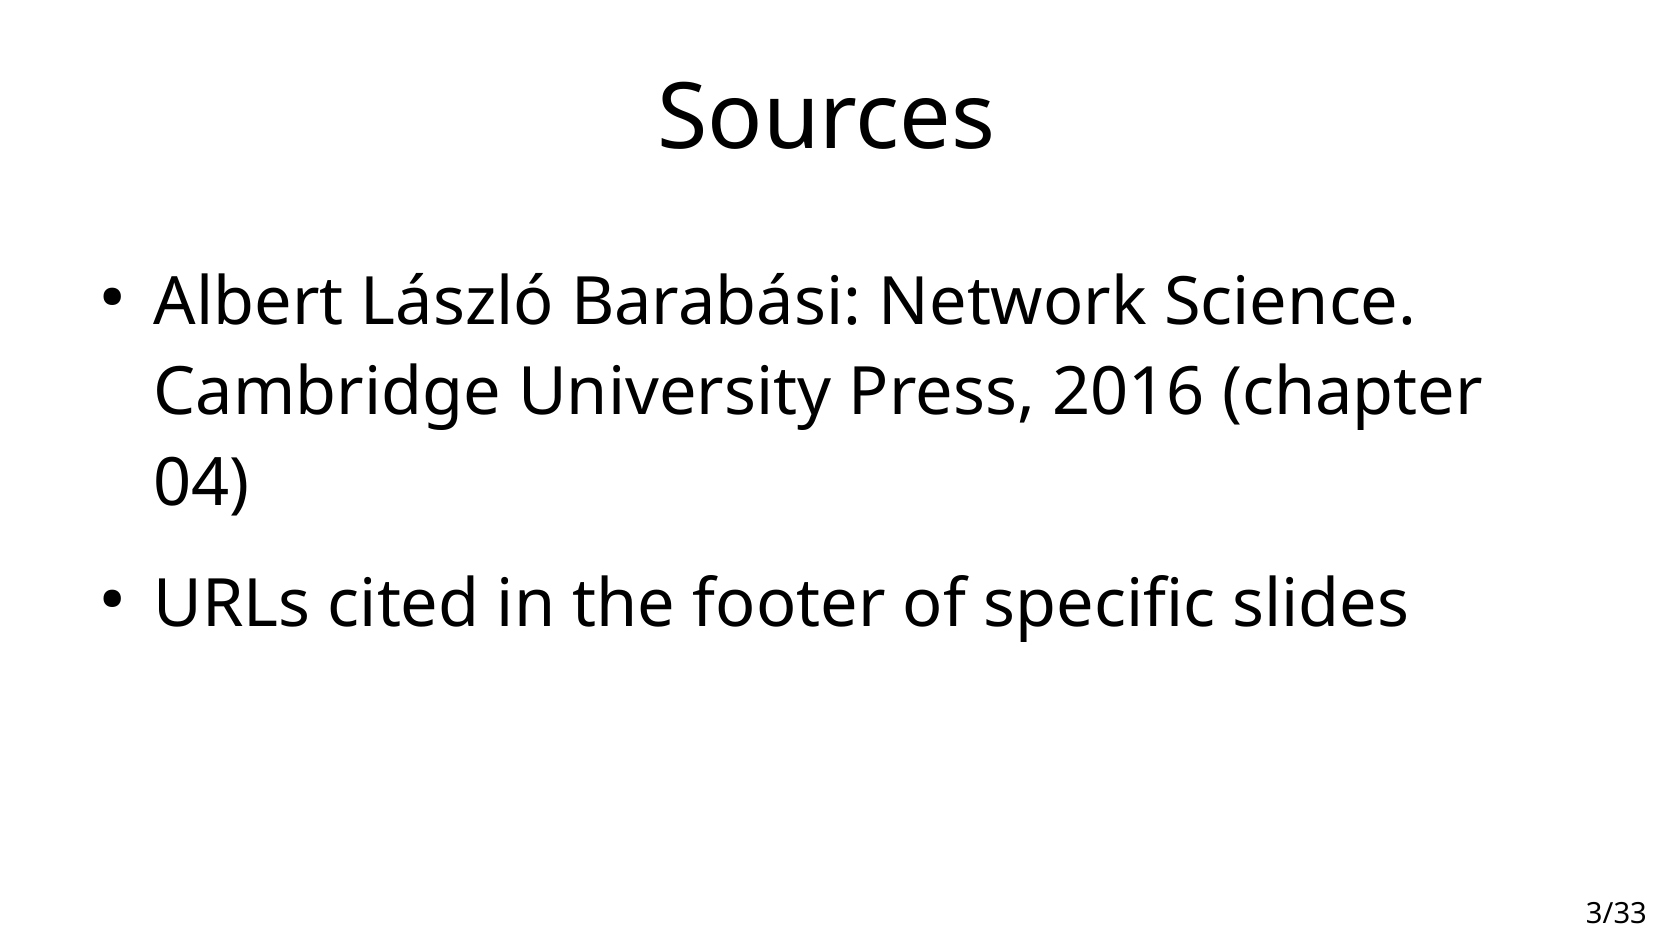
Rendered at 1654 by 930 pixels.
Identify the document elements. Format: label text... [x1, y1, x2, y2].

list Albert László Barabási: Network Science. Cambridge University Press, 2016 (chapter 04) URLs cited in the footer of specific slides [82, 252, 1571, 793]
title Sources [82, 1, 1571, 225]
